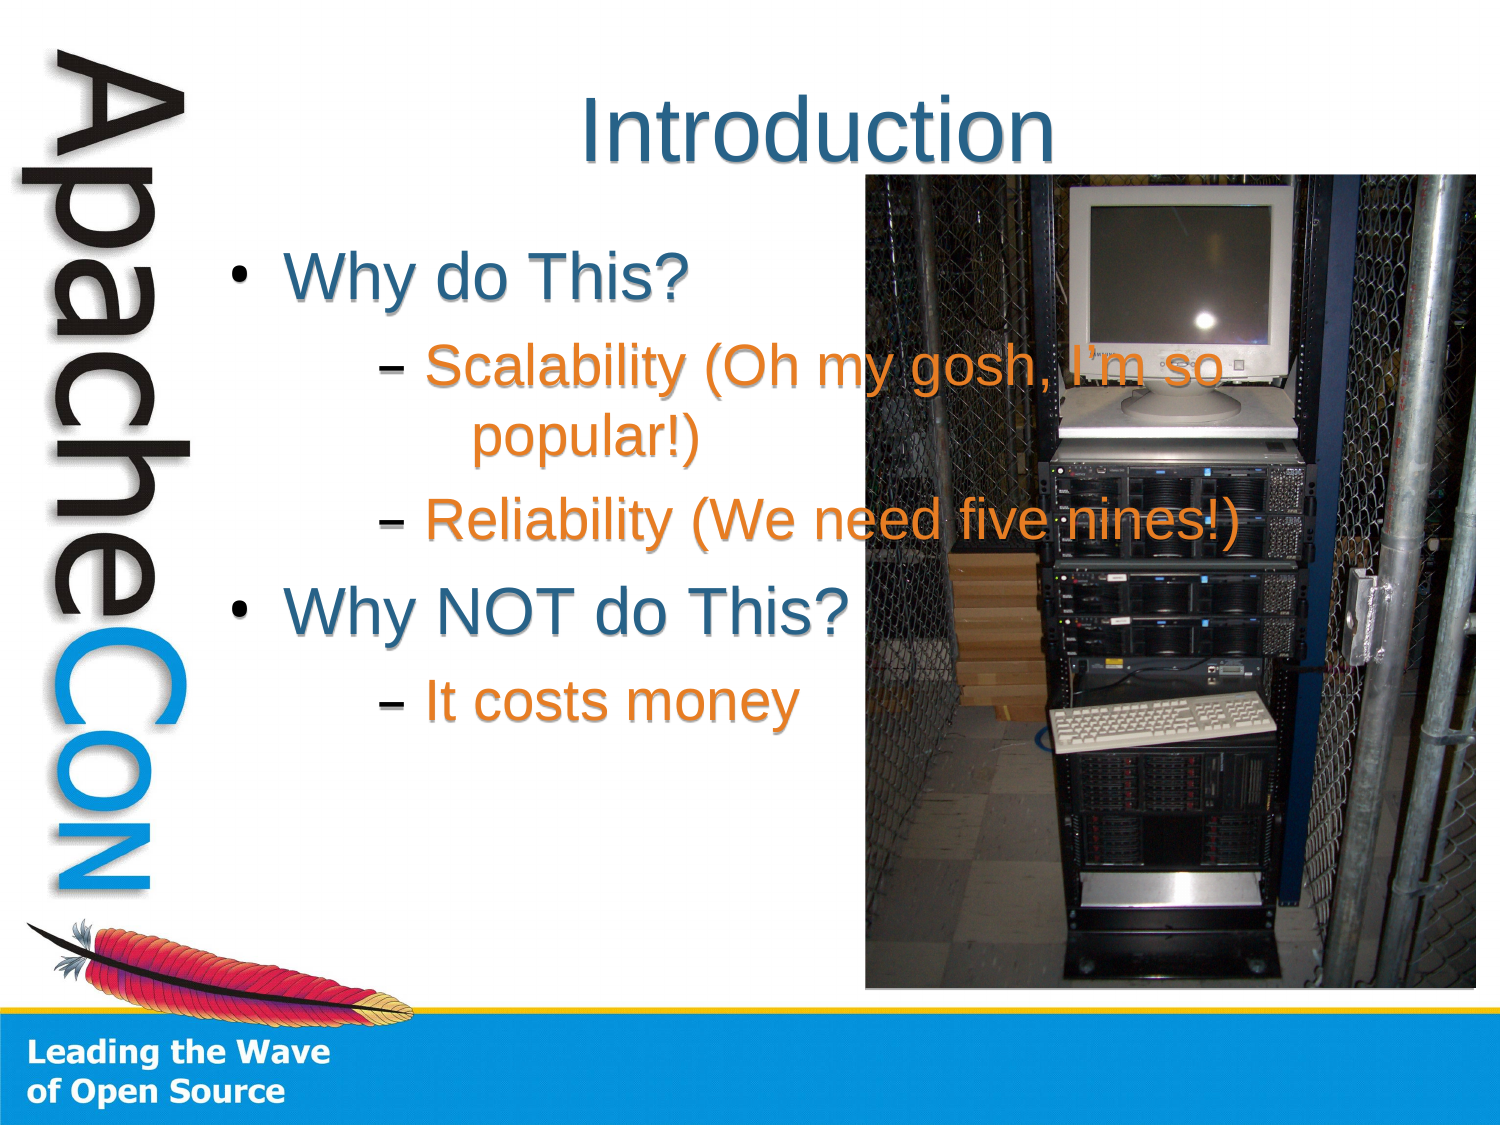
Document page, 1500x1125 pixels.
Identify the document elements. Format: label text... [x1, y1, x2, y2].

list Why do This? Scalability (Oh my gosh, I’m so popular!) Reliability (We need five nines!) Why NOT do This? It costs money [212, 224, 1426, 913]
title Introduction [212, 62, 1426, 188]
picture [865, 174, 1476, 988]
